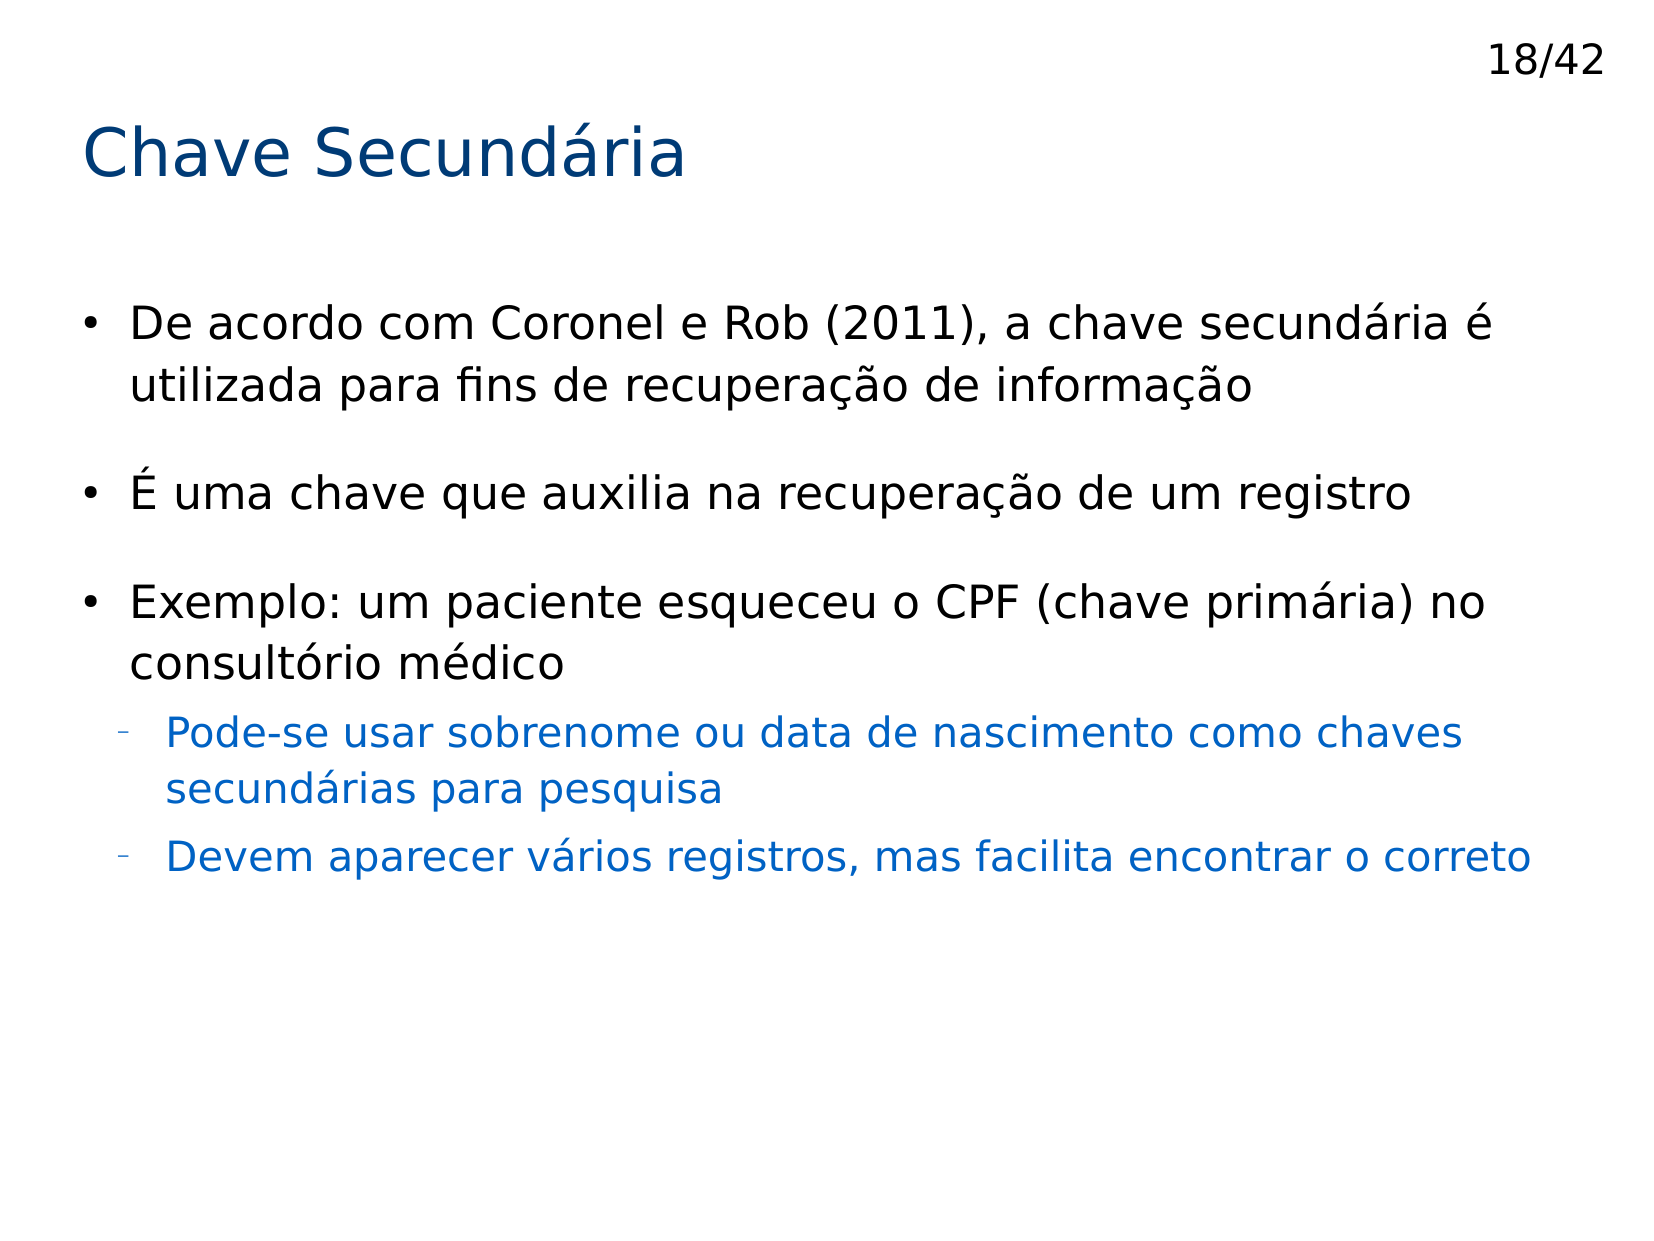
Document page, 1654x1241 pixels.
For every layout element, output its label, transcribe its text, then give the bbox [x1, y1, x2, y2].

list De acordo com Coronel e Rob (2011), a chave secundária é utilizada para fins de recuperação de informação É uma chave que auxilia na recuperação de um registro Exemplo: um paciente esqueceu o CPF (chave primária) no consultório médico Pode-se usar sobrenome ou data de nascimento como chaves secundárias para pesquisa Devem aparecer vários registros, mas facilita encontrar o correto [82, 289, 1571, 1108]
title Chave Secundária [82, 82, 1571, 224]
